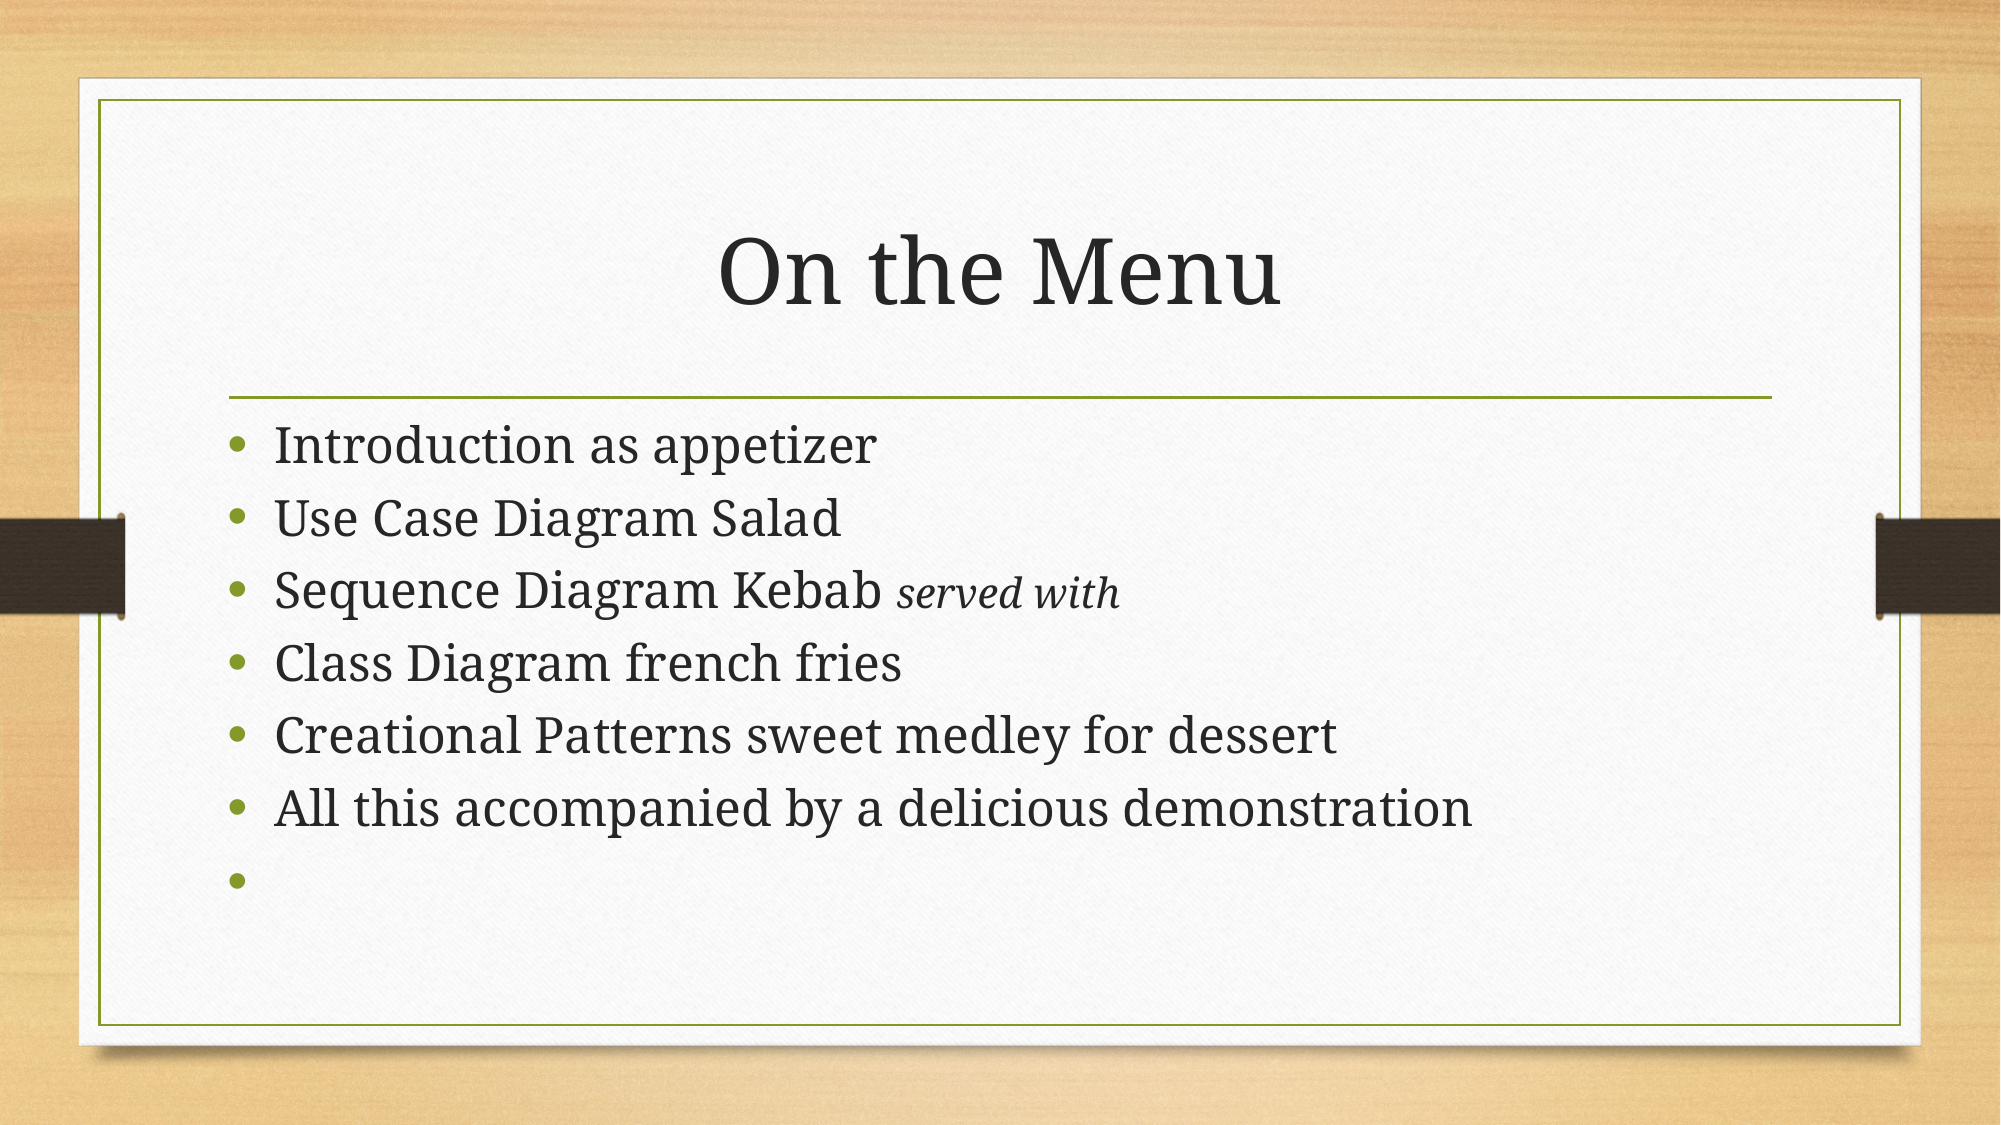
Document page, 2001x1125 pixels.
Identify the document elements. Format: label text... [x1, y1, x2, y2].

list Introduction as appetizer Use Case Diagram Salad Sequence Diagram Kebab served with Class Diagram french fries Creational Patterns sweet medley for dessert All this accompanied by a delicious demonstration [212, 333, 1788, 964]
title On the Menu [212, 161, 1788, 333]
